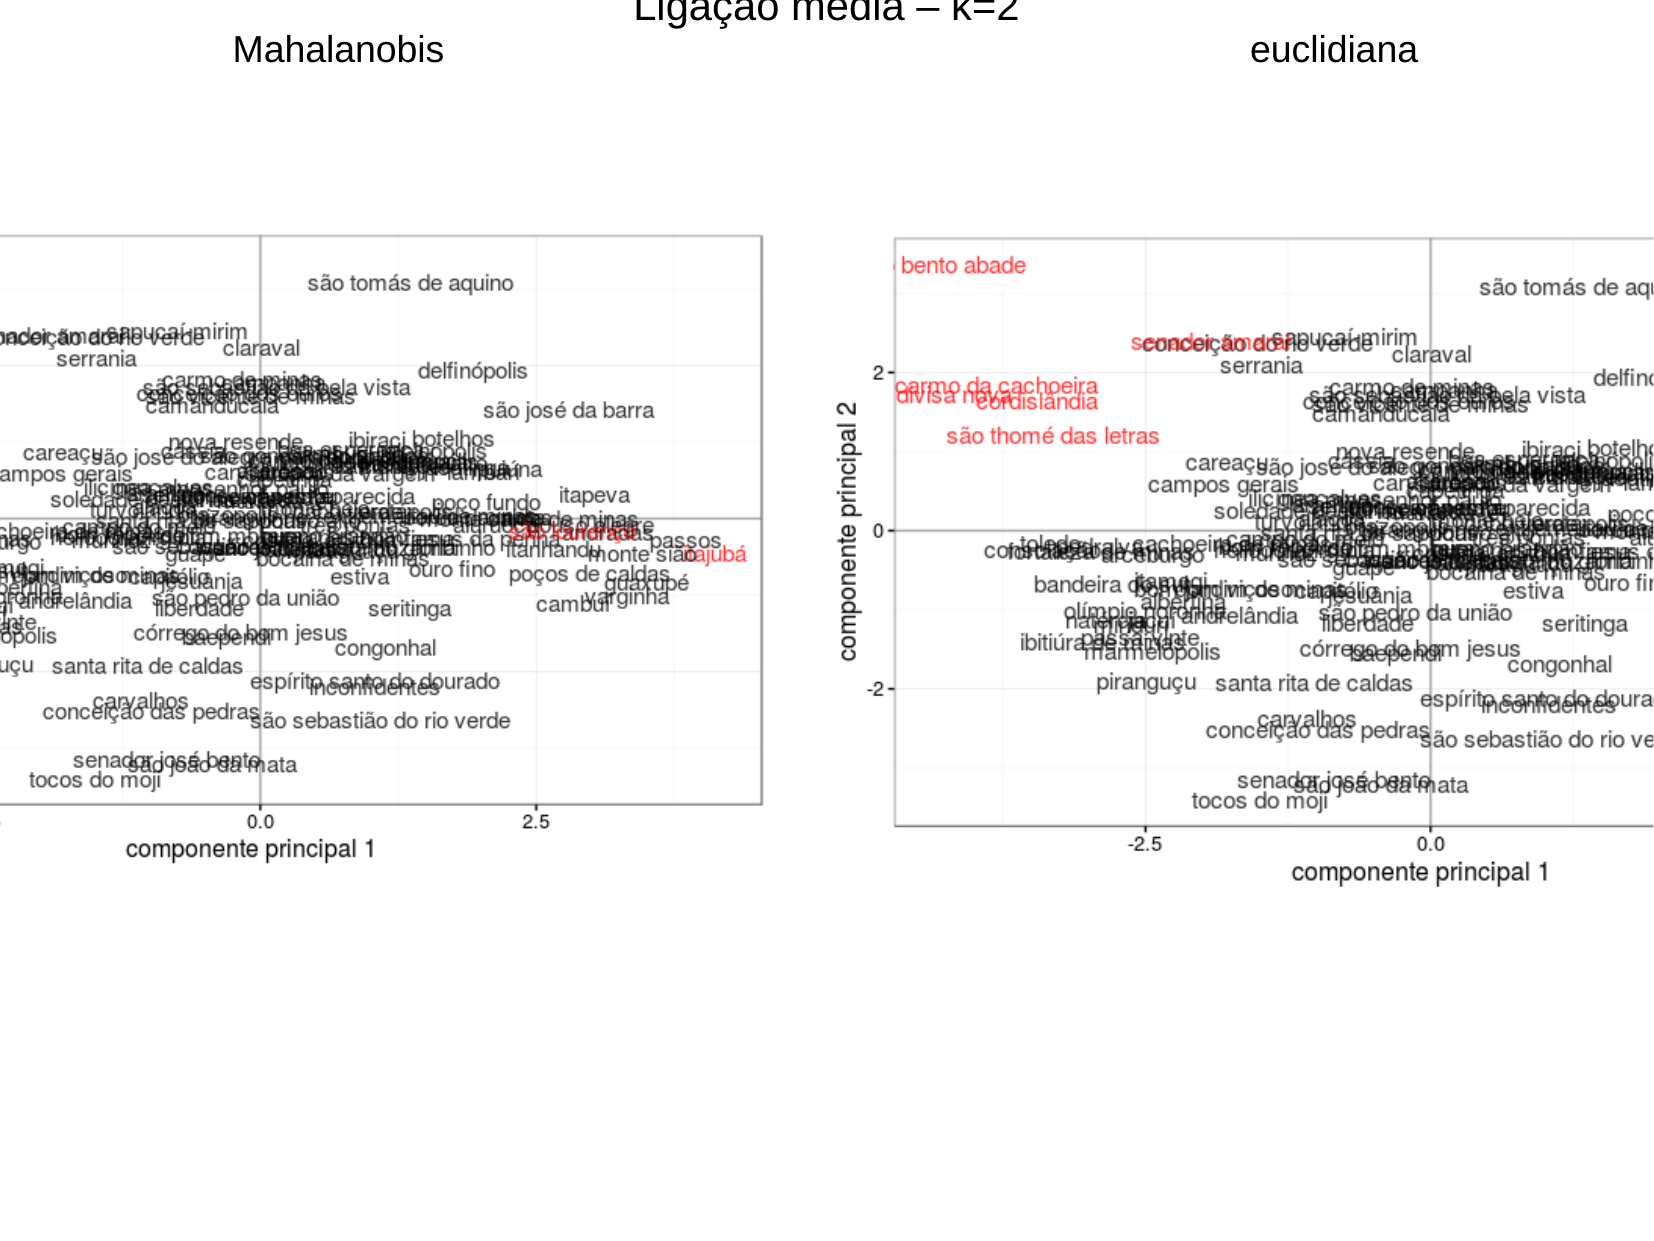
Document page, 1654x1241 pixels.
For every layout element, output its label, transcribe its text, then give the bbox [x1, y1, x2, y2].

picture [820, 189, 1654, 898]
picture [0, 188, 774, 875]
title Ligação média – k=2 Mahalanobis euclidiana [82, 0, 1571, 130]
